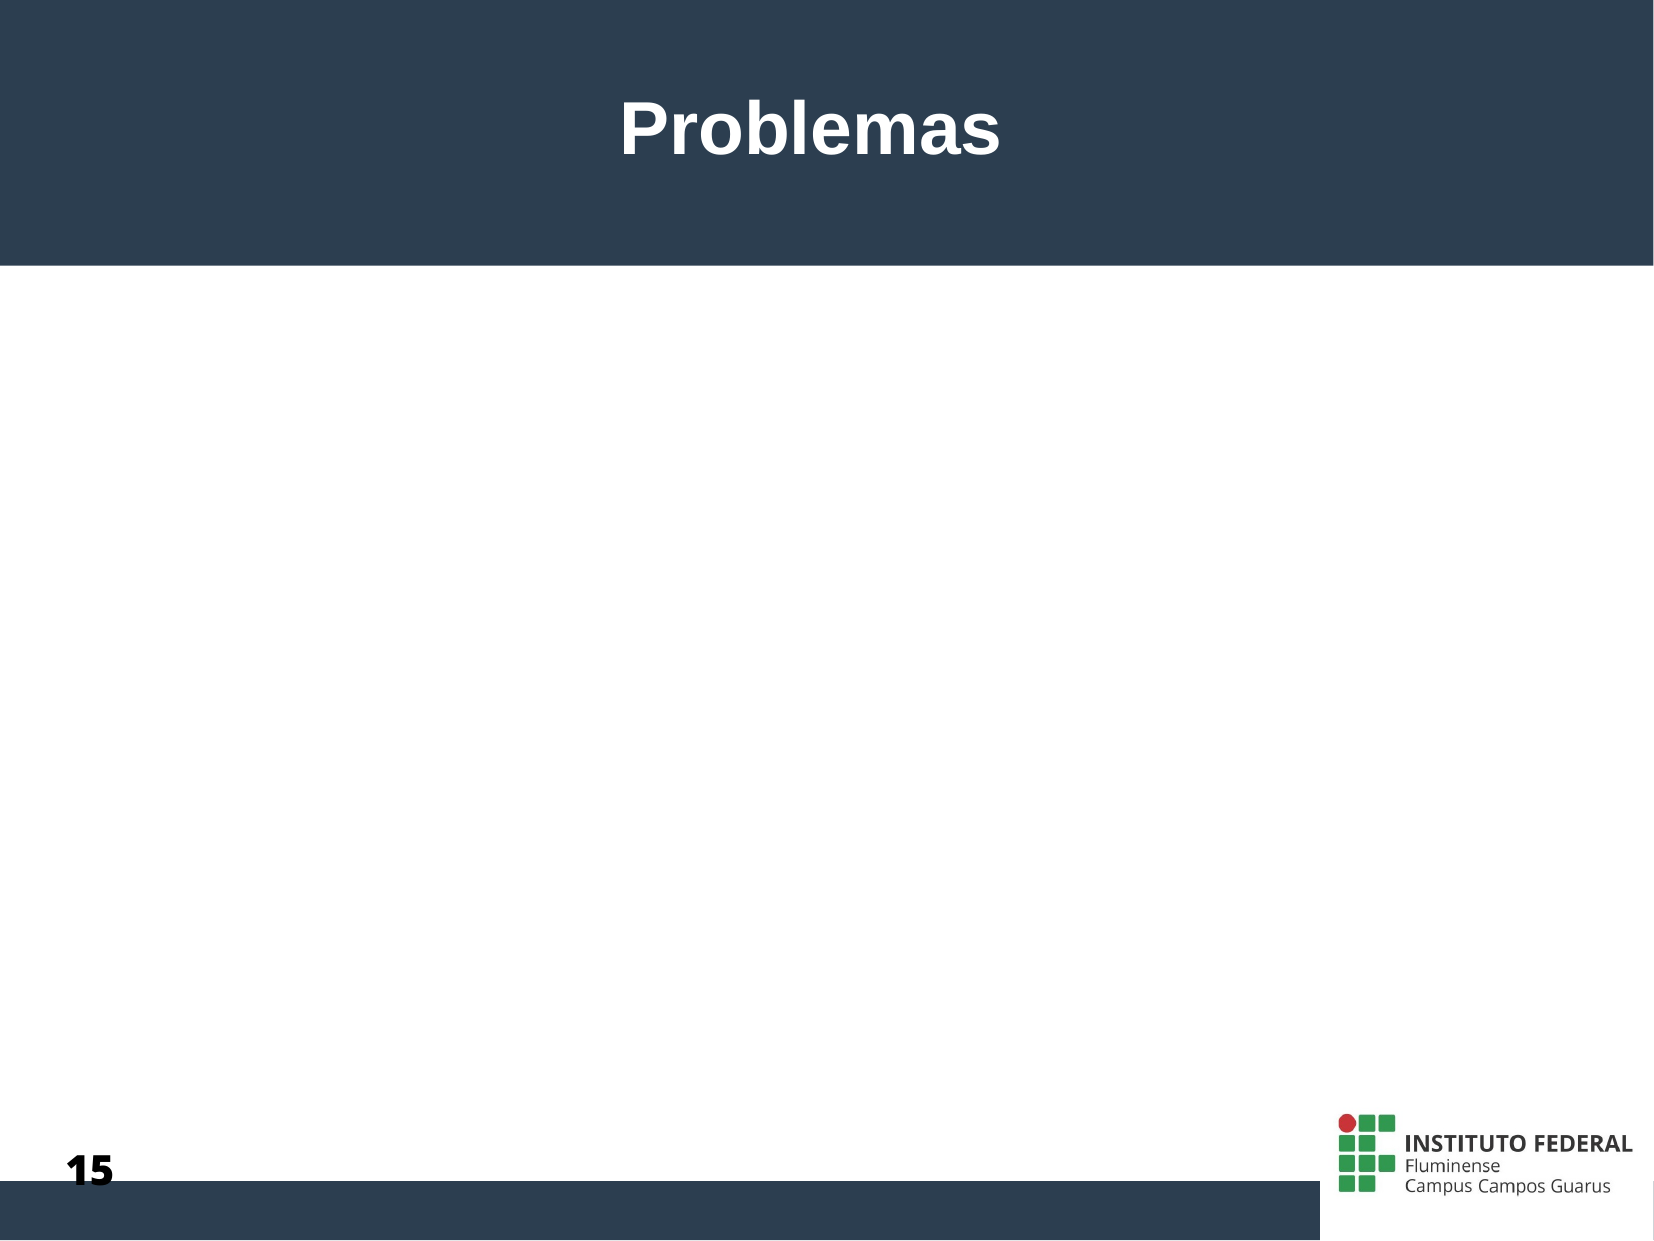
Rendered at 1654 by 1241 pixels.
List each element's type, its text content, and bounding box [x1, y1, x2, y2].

picture [1320, 1074, 1654, 1241]
title Problemas [59, 49, 1595, 207]
